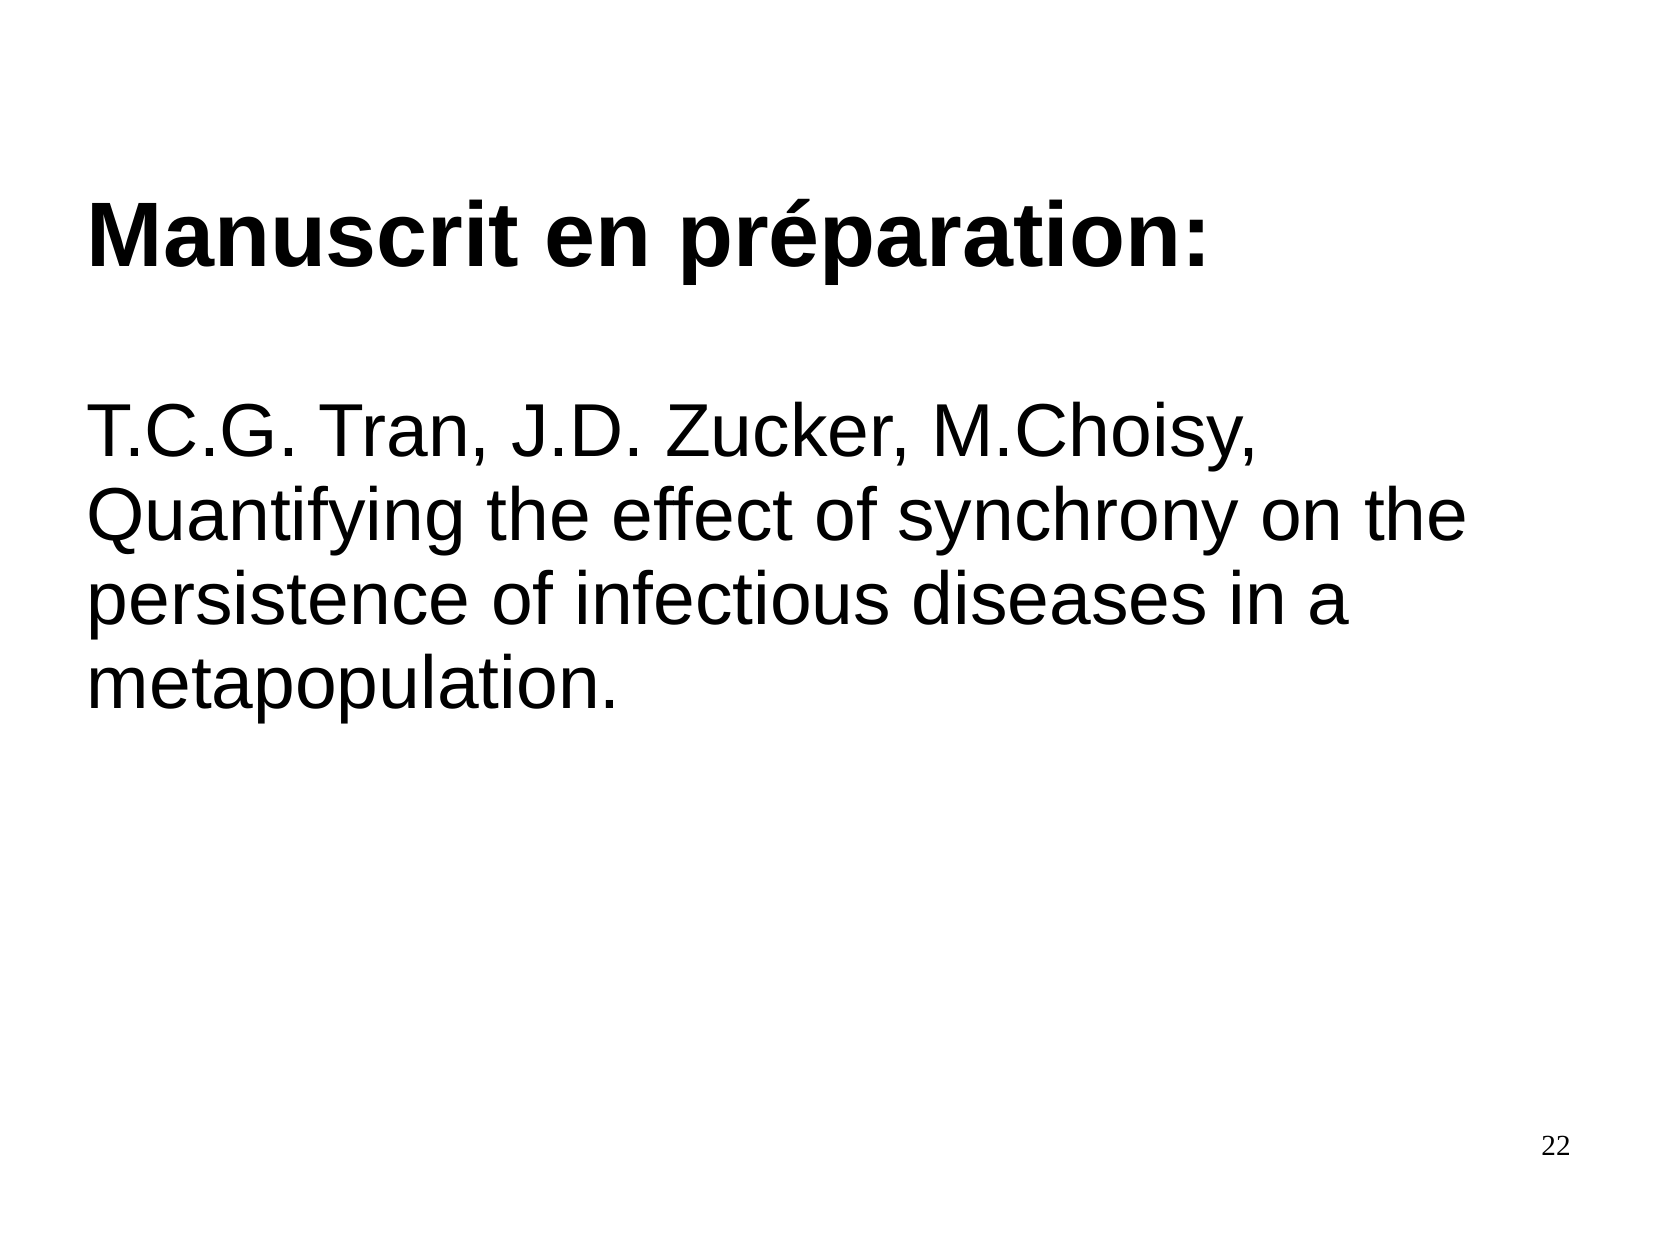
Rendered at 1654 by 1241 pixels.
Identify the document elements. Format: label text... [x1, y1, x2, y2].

title Manuscrit en préparation: T.C.G. Tran, J.D. Zucker, M.Choisy, Quantifying the effect of synchrony on the persistence of infectious diseases in a metapopulation. [86, 152, 1607, 756]
